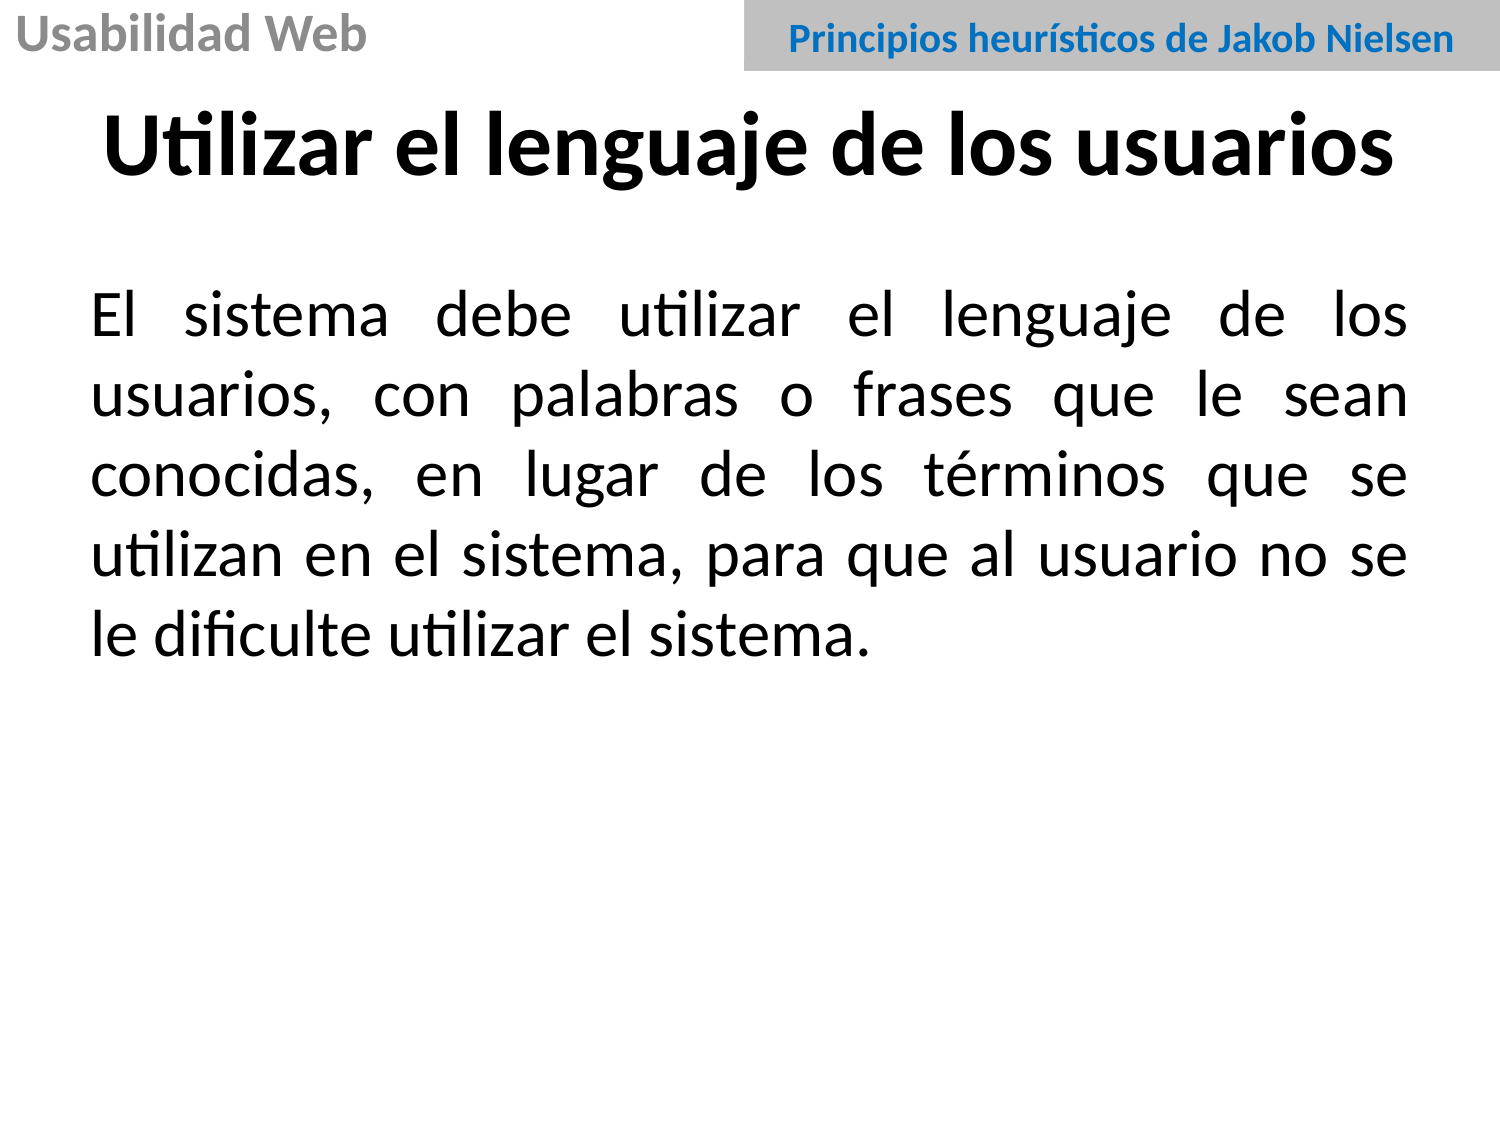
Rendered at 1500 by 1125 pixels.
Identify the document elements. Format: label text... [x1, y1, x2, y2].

title Utilizar el lenguaje de los usuarios [75, 60, 1425, 233]
list El sistema debe utilizar el lenguaje de los usuarios, con palabras o frases que le sean conocidas, en lugar de los términos que se utilizan en el sistema, para que al usuario no se le dificulte utilizar el sistema. [75, 262, 1425, 1005]
title Usabilidad Web [0, 0, 745, 60]
title Principios heurísticos de Jakob Nielsen [744, 0, 1500, 71]
